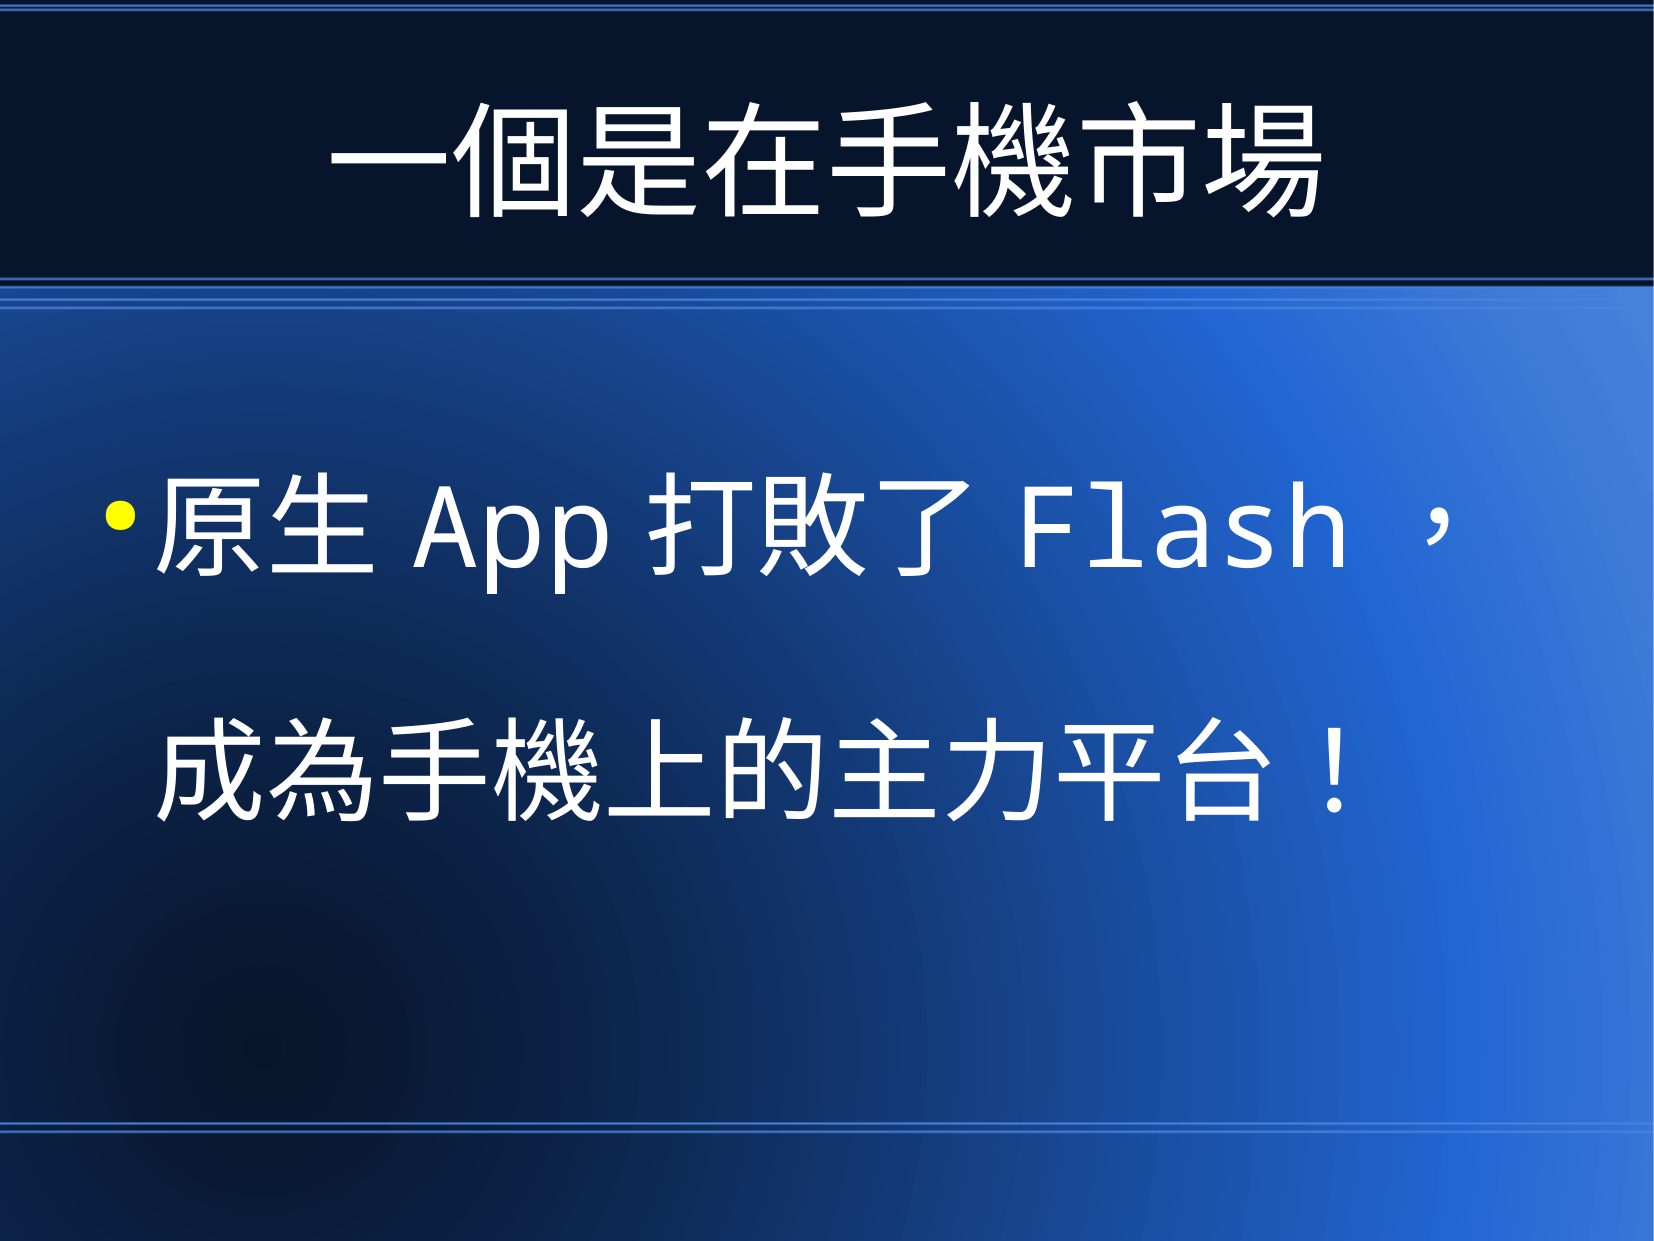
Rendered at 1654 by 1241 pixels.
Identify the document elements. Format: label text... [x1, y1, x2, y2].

list 原生App打敗了Flash，成為手機上的主力平台！ [82, 355, 1571, 1241]
title 一個是在手機市場 [82, 49, 1571, 257]
picture [0, 0, 1654, 1241]
